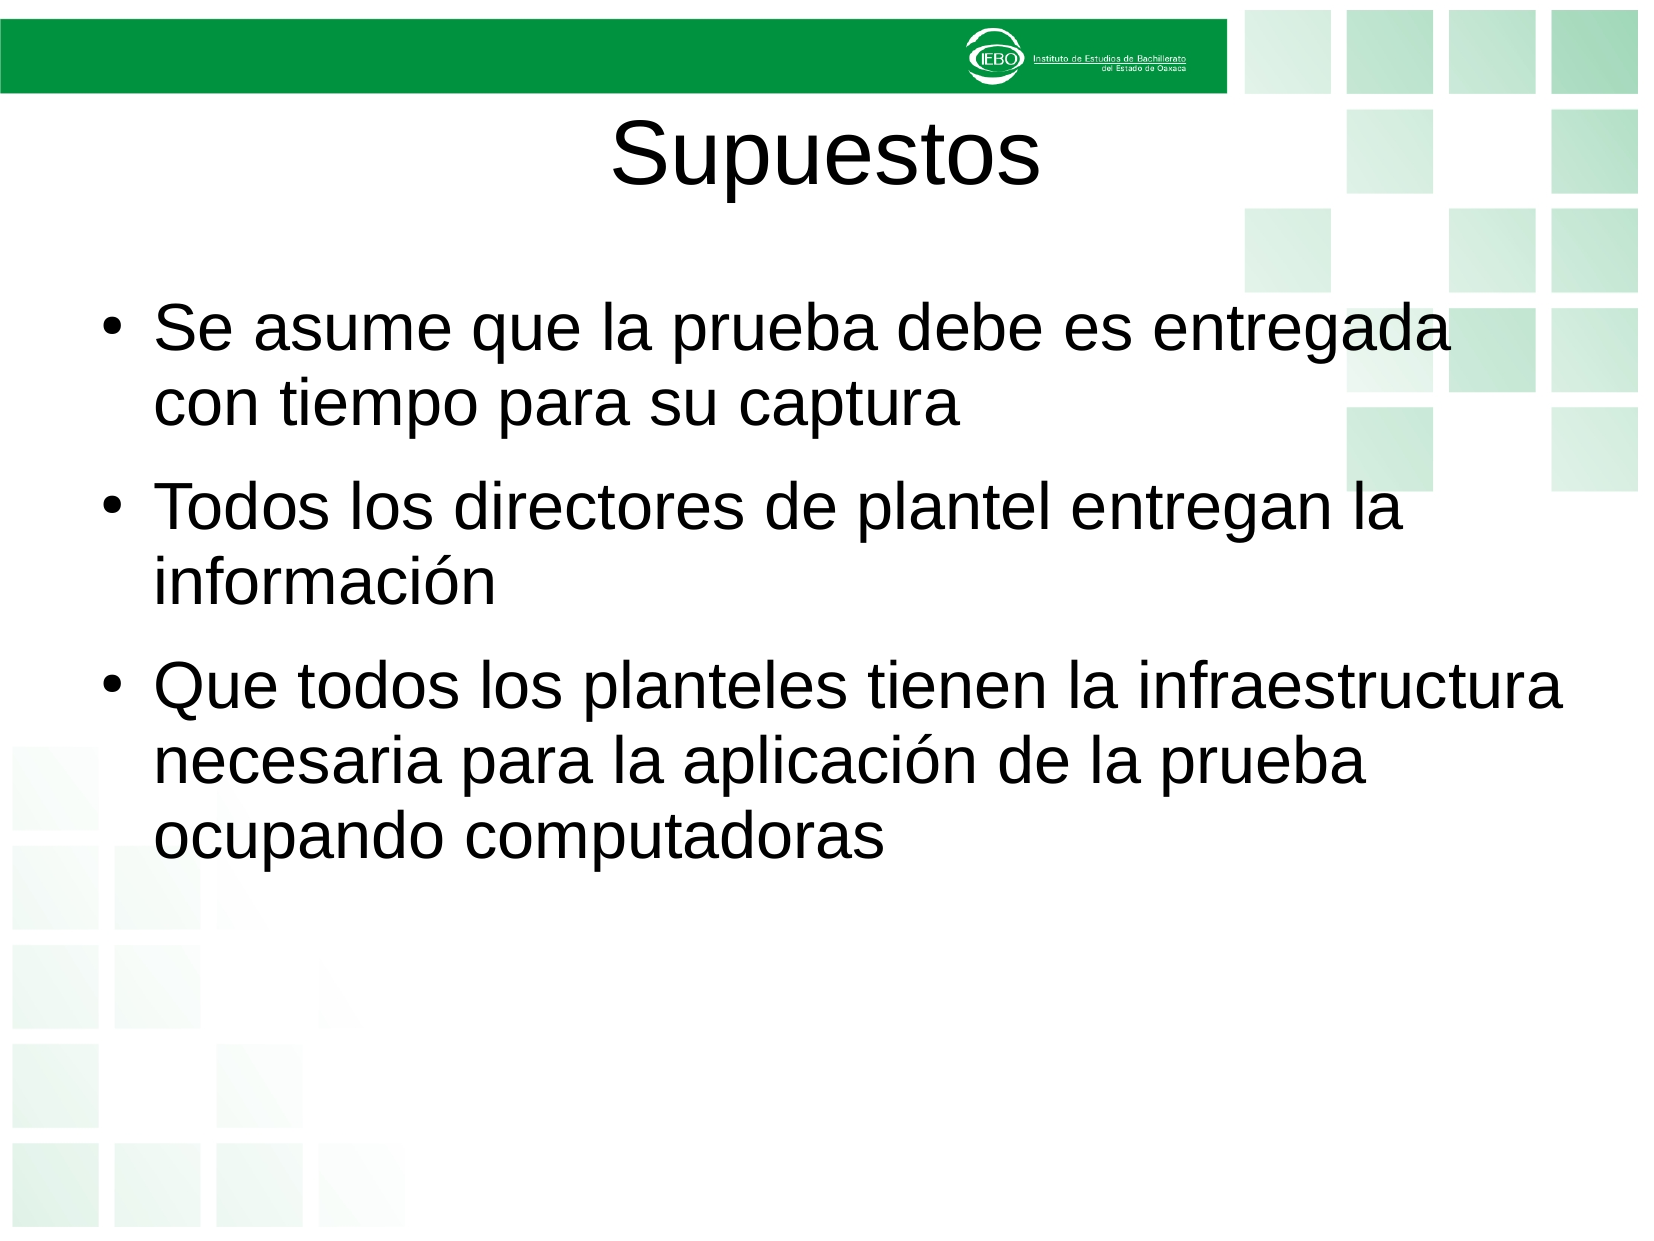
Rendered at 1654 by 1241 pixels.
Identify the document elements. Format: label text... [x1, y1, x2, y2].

picture [0, 0, 1654, 1241]
list Se asume que la prueba debe es entregada con tiempo para su captura Todos los directores de plantel entregan la información Que todos los planteles tienen la infraestructura necesaria para la aplicación de la prueba ocupando computadoras [82, 290, 1571, 1010]
title Supuestos [82, 49, 1571, 257]
